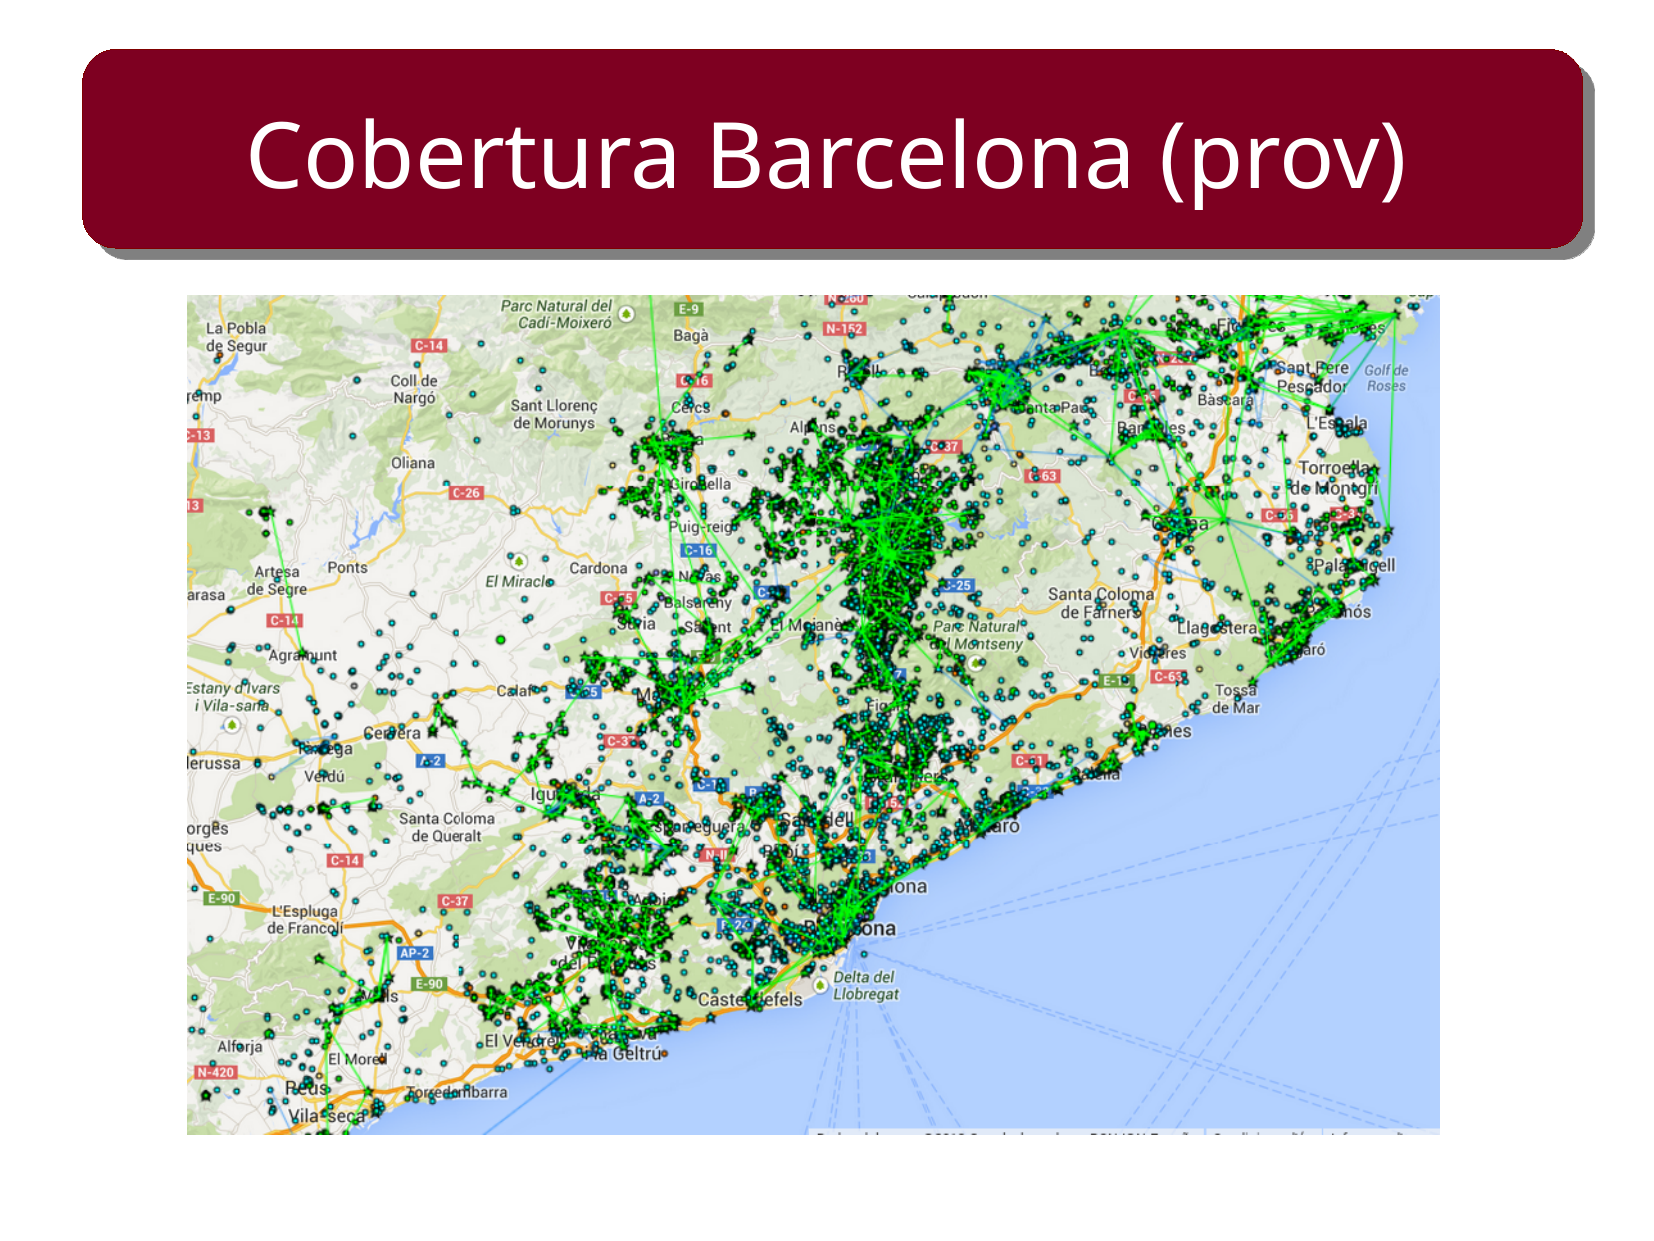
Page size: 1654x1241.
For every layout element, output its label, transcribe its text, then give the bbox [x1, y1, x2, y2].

title Cobertura Barcelona (prov) [82, 49, 1571, 257]
picture [187, 295, 1440, 1135]
